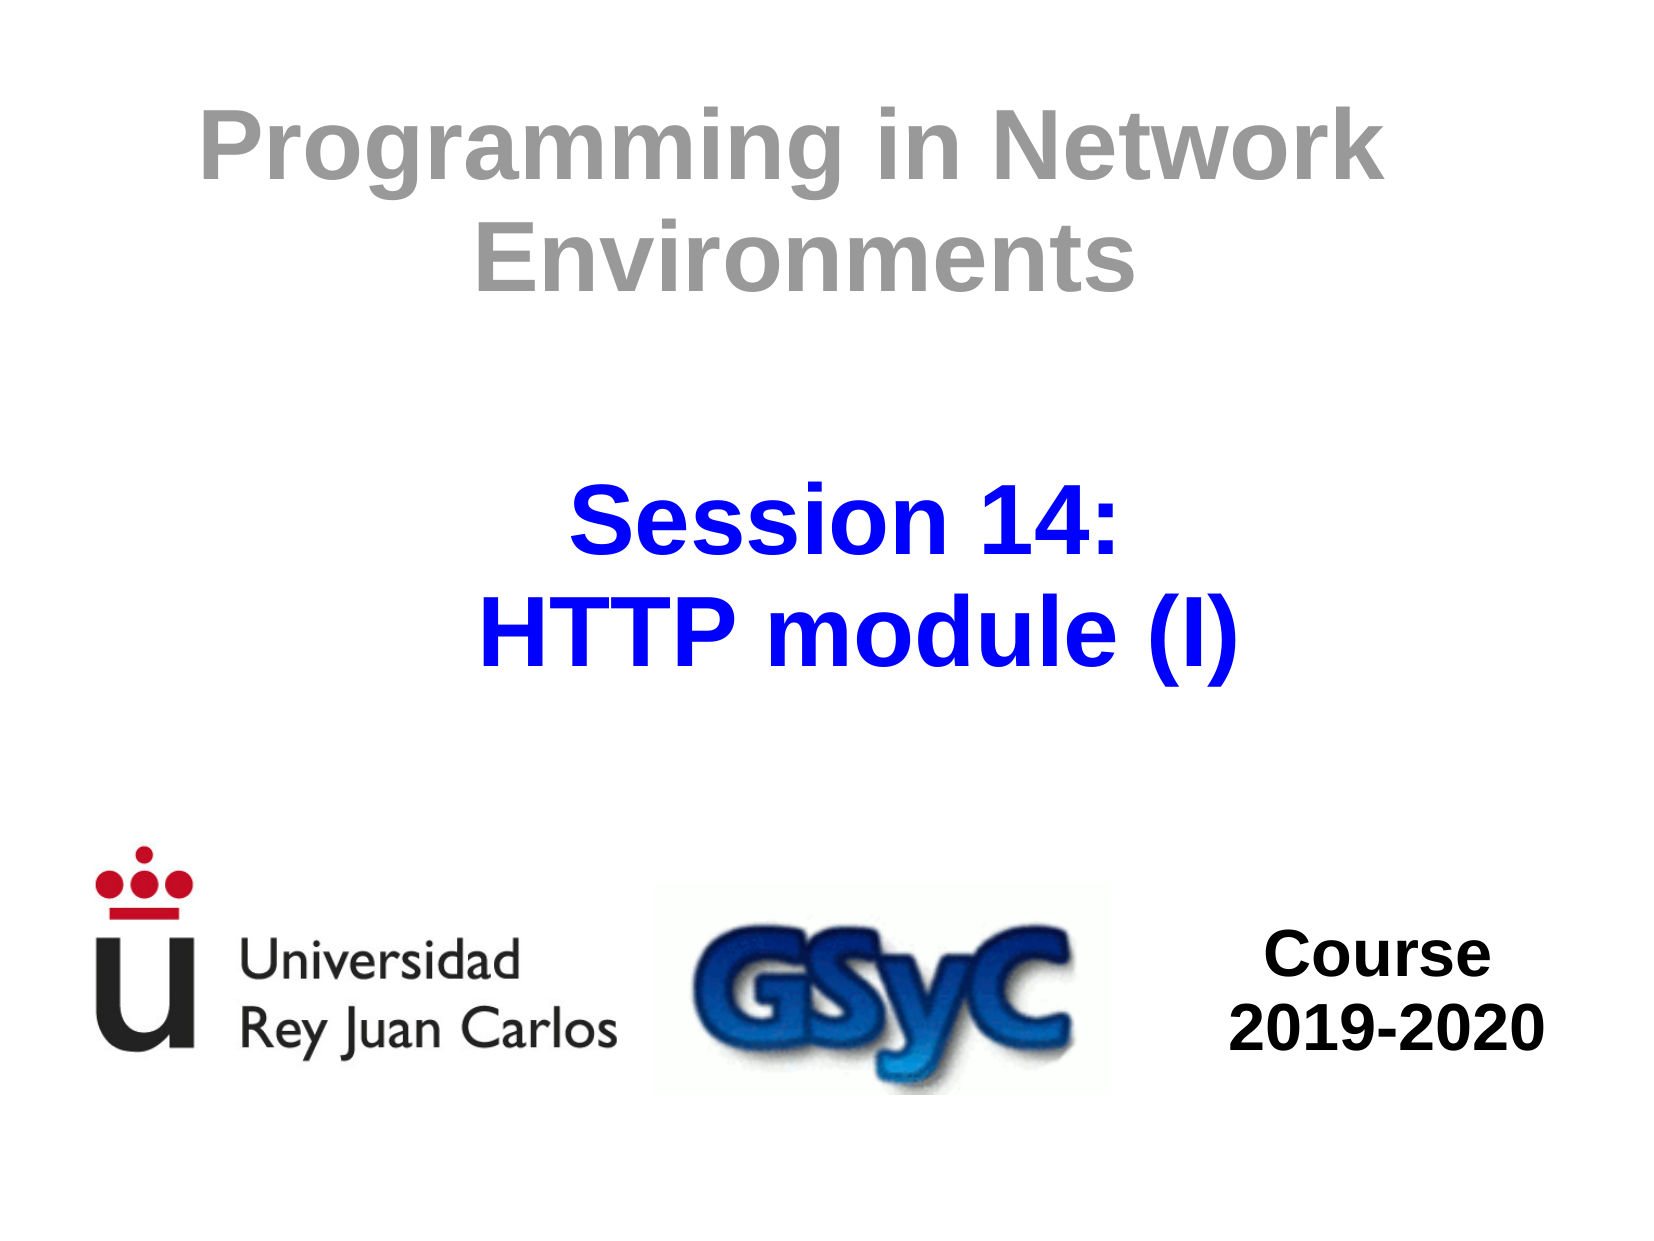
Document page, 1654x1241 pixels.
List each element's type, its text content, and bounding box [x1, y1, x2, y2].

title Course 2019-2020 [1185, 915, 1591, 1066]
title Programming in Network Environments [120, 75, 1491, 327]
title Session 14: HTTP module (I) [144, 408, 1576, 744]
picture [653, 884, 1111, 1096]
picture [61, 824, 646, 1081]
